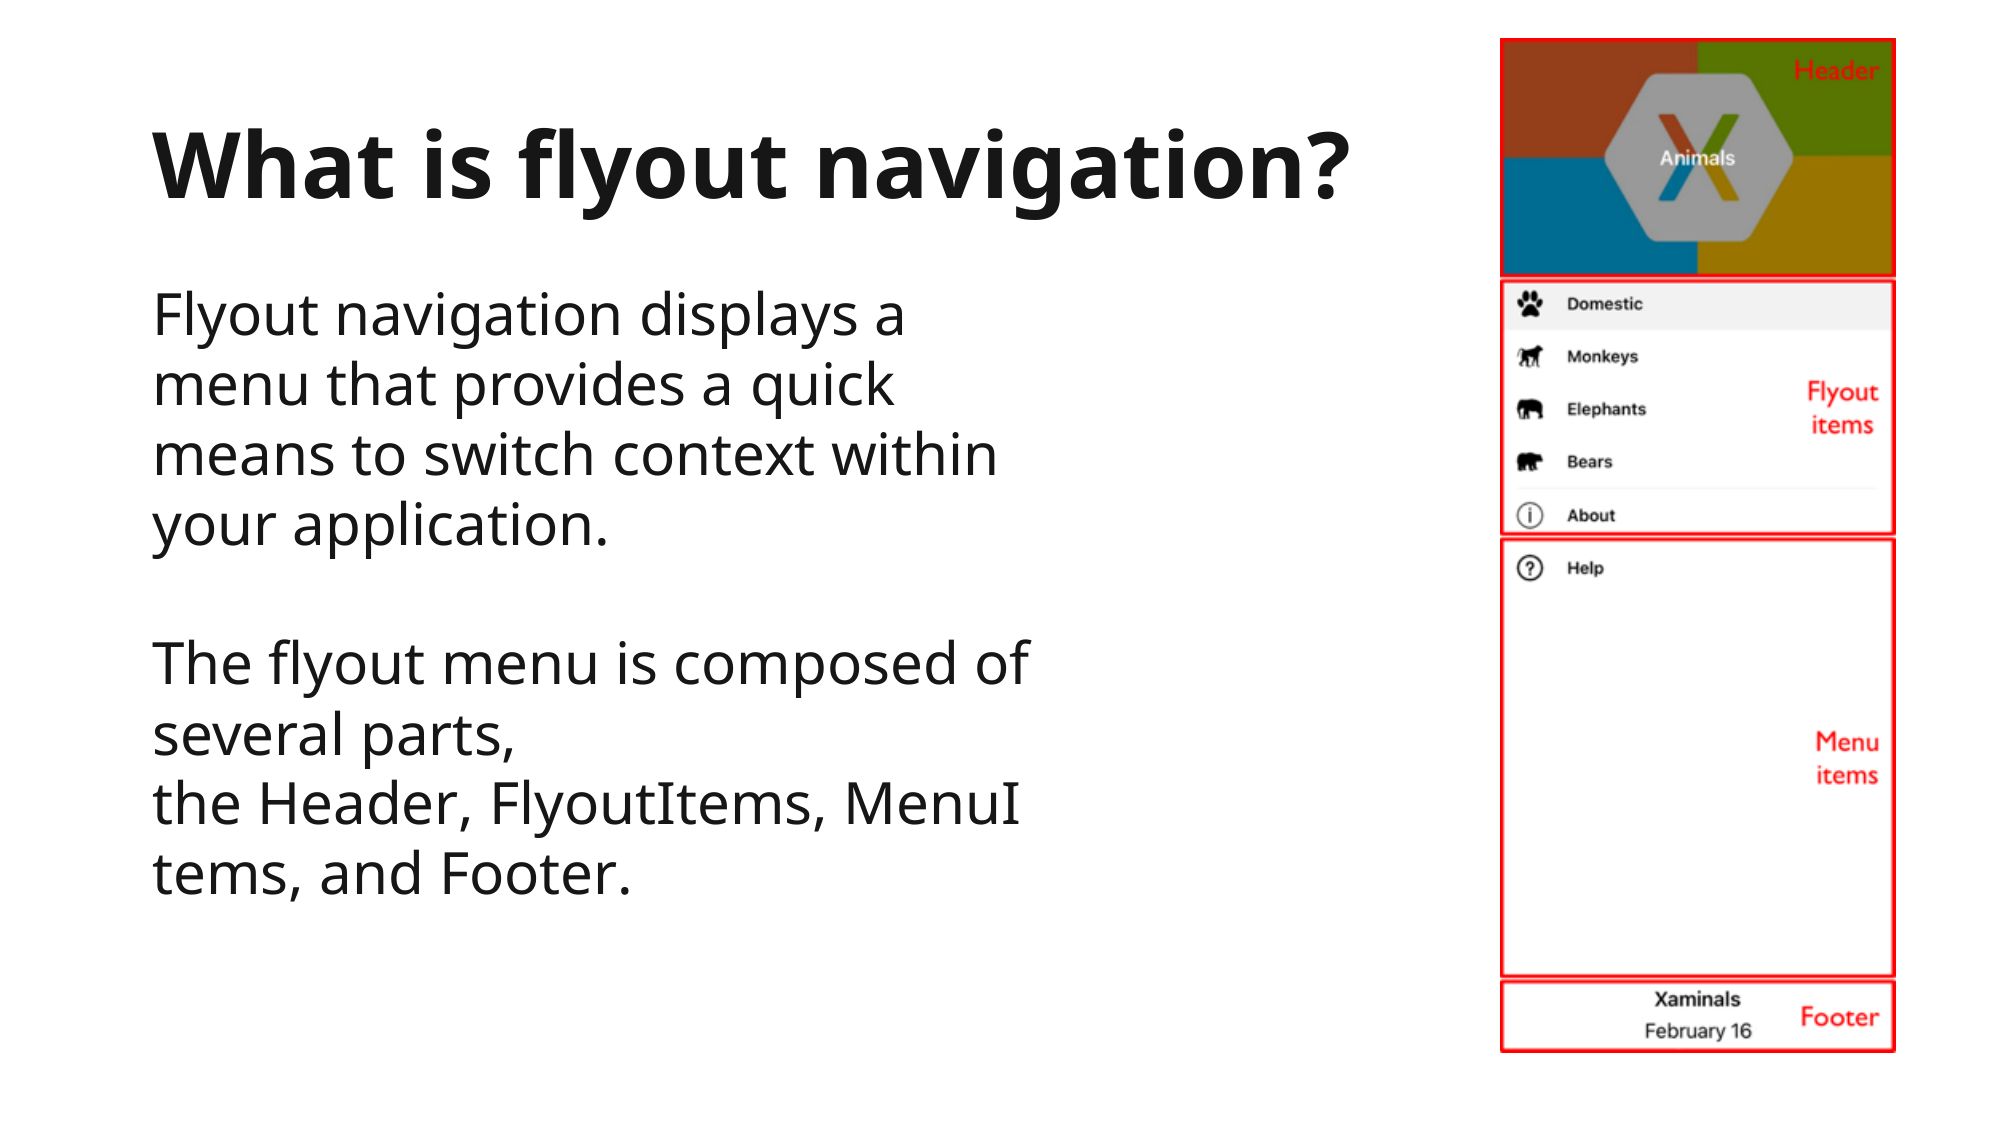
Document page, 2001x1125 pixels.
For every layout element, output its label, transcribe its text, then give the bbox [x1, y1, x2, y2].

picture [1500, 39, 1896, 1053]
list Flyout navigation displays a menu that provides a quick means to switch context within your application. The flyout menu is composed of several parts, the Header, FlyoutItems, MenuItems, and Footer. [137, 266, 1053, 918]
title What is flyout navigation? [137, 59, 1500, 278]
